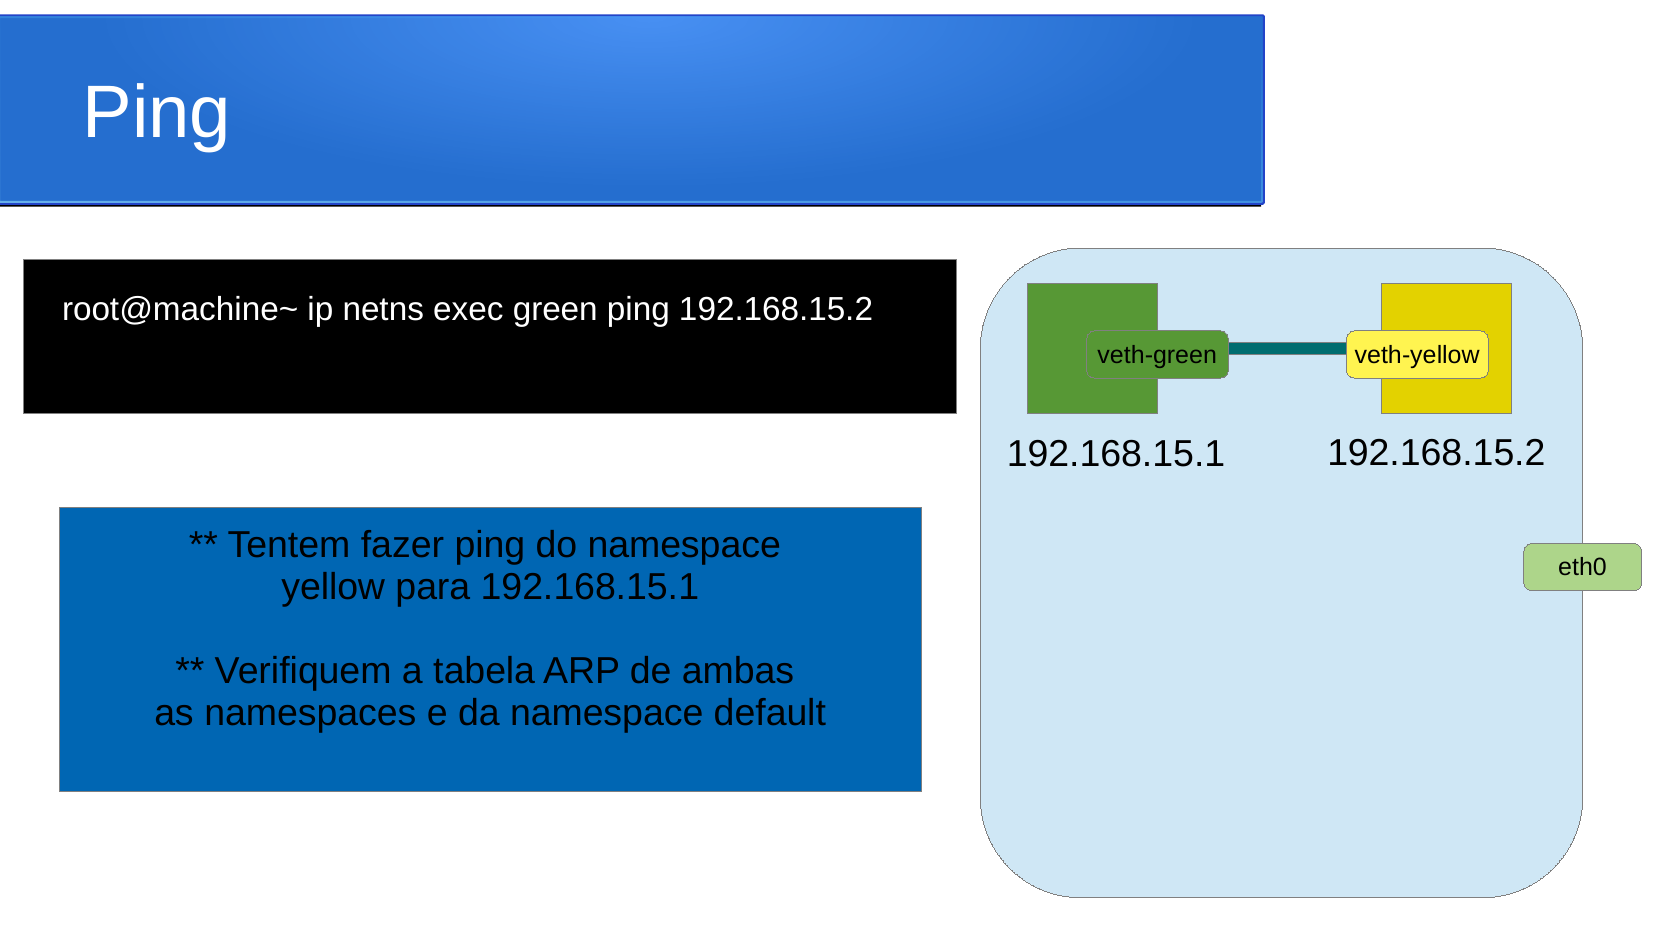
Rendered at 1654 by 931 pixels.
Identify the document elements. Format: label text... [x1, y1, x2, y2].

text_box ** Tentem fazer ping do namespace yellow para 192.168.15.1 ** Verifiquem a tabela ARP de ambas as namespaces e da namespace default [59, 507, 922, 792]
text_box eth0 [1523, 543, 1642, 591]
text_box veth-green [1086, 330, 1229, 379]
text_box [23, 259, 957, 414]
text_box [980, 248, 1583, 898]
text_box veth-yellow [1346, 330, 1489, 379]
text_box 192.168.15.1 [992, 425, 1252, 483]
text_box root@machine~ ip netns exec green ping 192.168.15.2 [47, 283, 934, 373]
title Ping [82, 35, 1235, 189]
text_box 192.168.15.2 [1312, 423, 1573, 481]
text_box root@machine~ ip netns green yellow [59, 590, 945, 908]
